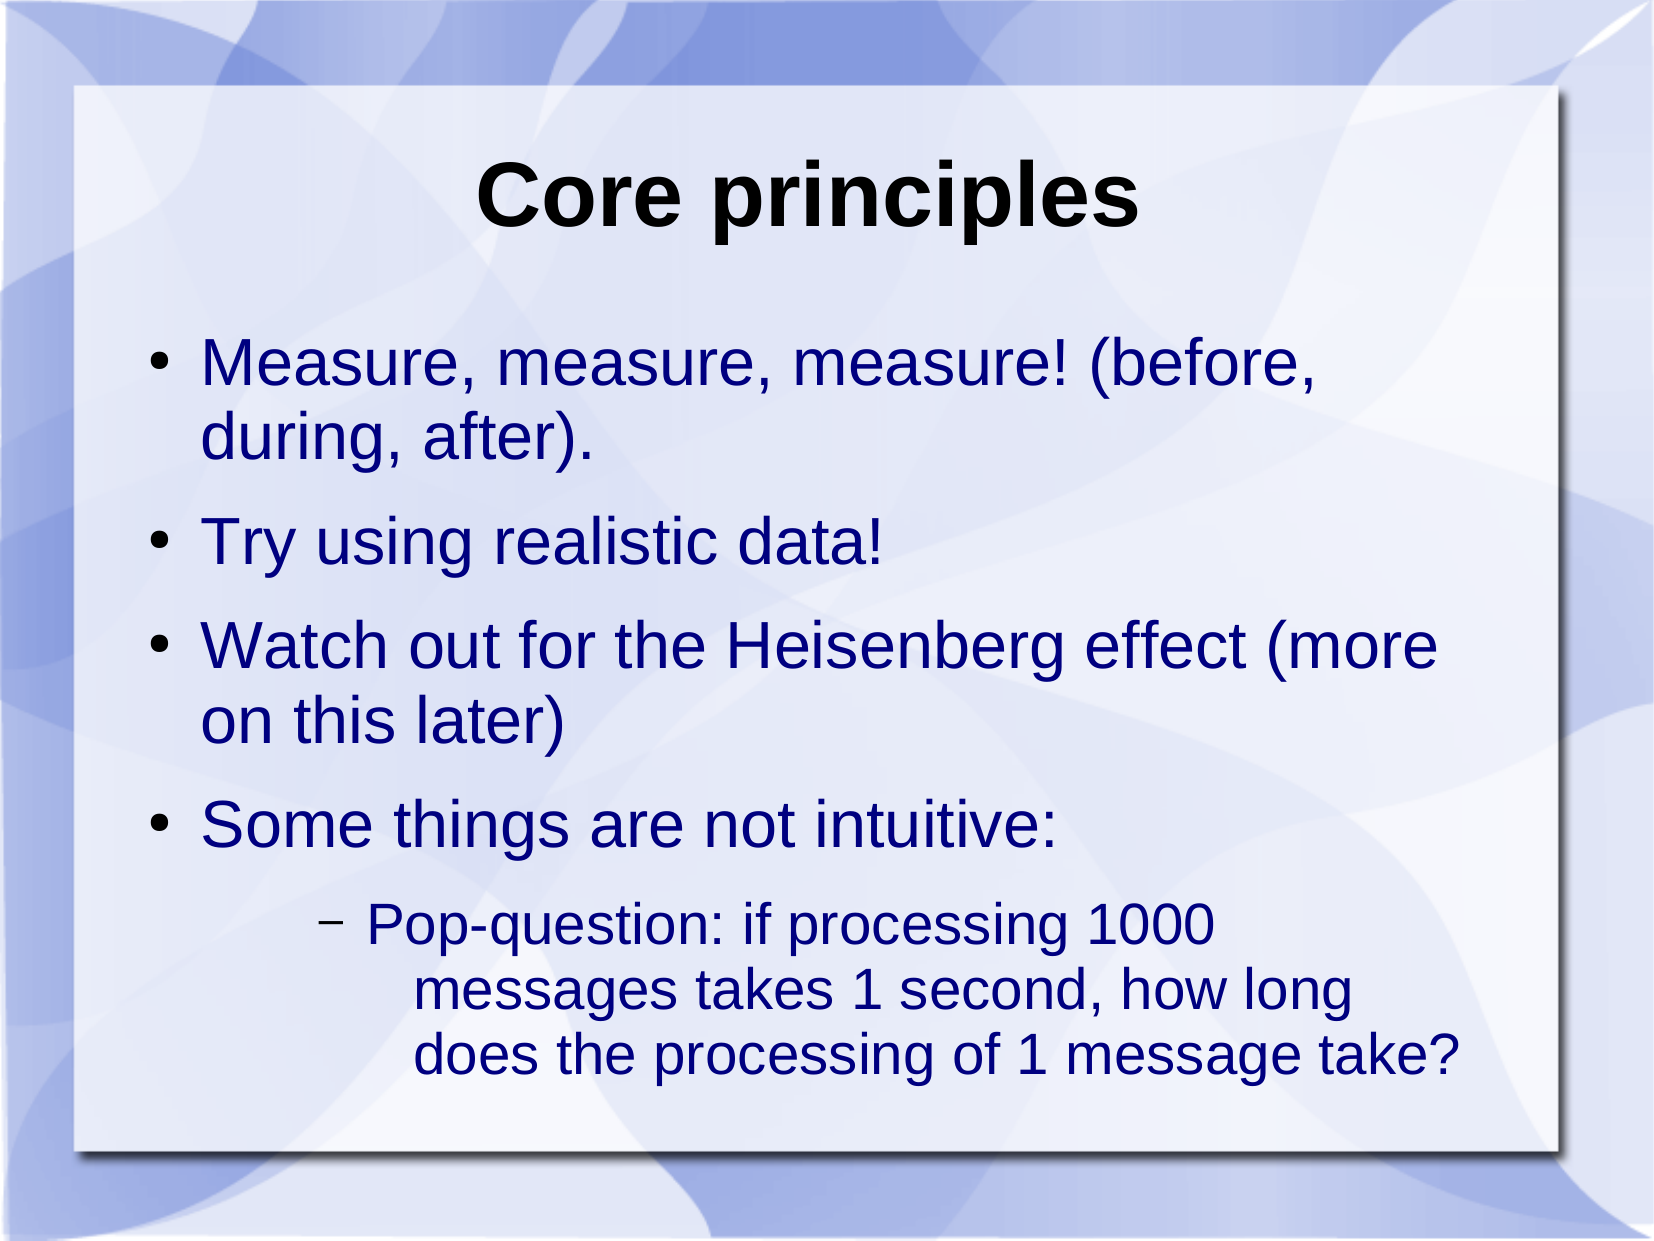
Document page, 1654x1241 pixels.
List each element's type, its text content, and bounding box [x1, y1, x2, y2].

title Core principles [82, 98, 1536, 291]
picture [0, 0, 1654, 1241]
list Measure, measure, measure! (before, during, after). Try using realistic data! Watch out for the Heisenberg effect (more on this later) Some things are not intuitive: Pop-question: if processing 1000 messages takes 1 second, how long does the processing of 1 message take? [129, 324, 1489, 1129]
